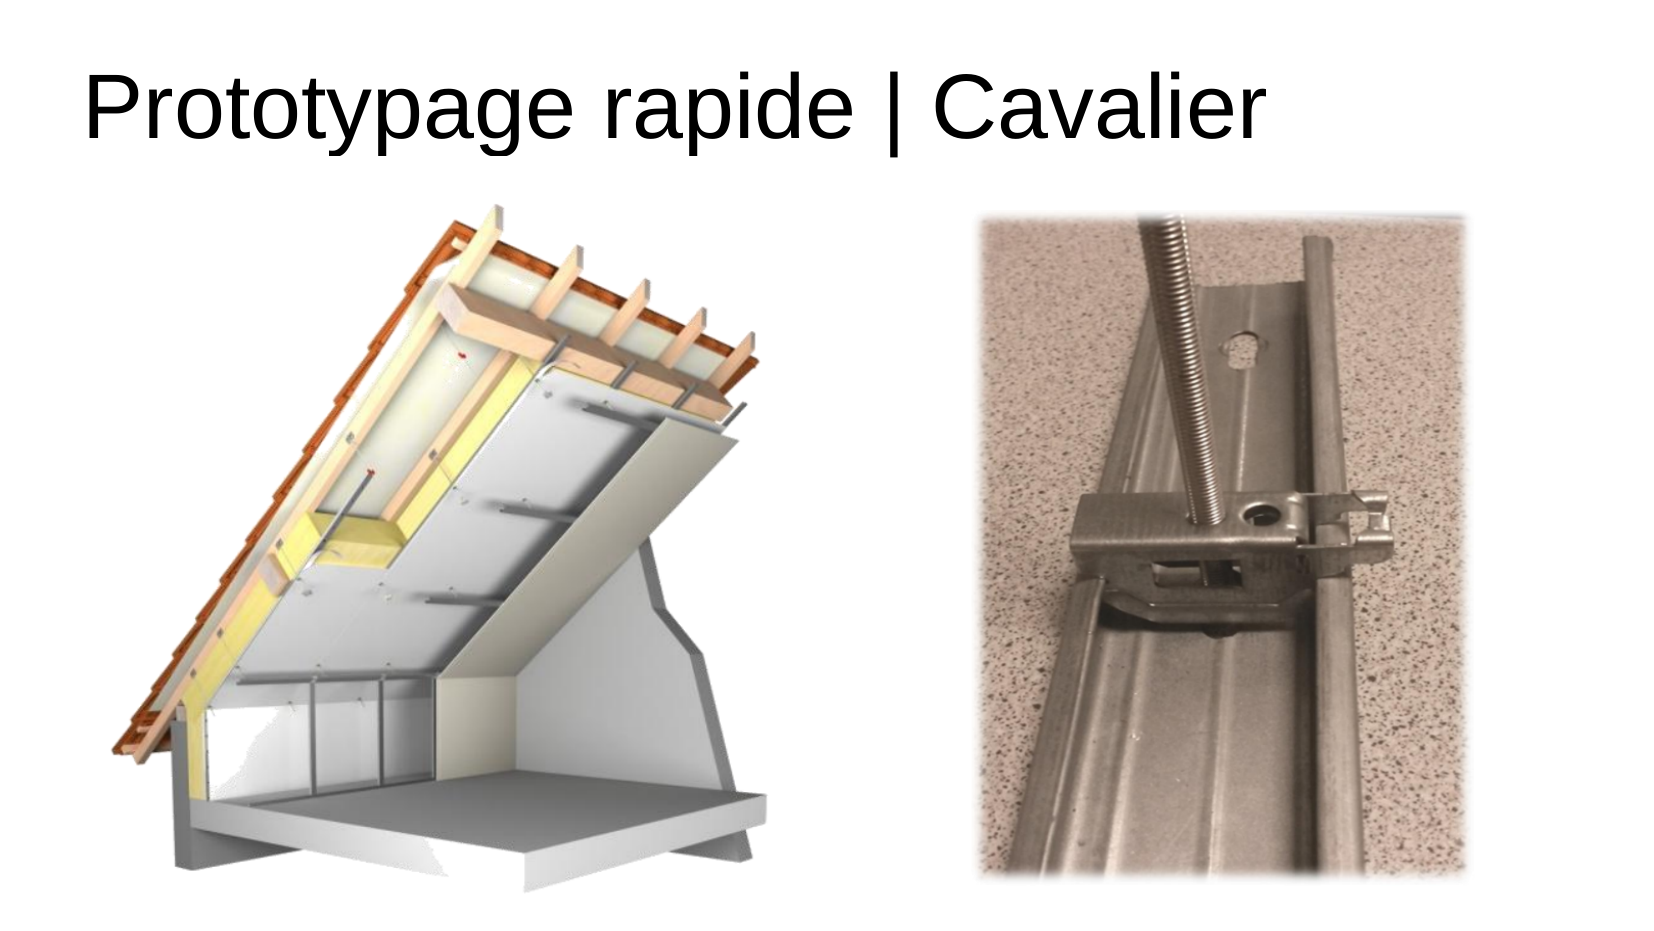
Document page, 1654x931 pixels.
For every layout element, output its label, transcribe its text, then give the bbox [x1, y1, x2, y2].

picture [0, 156, 830, 916]
picture [971, 210, 1477, 886]
title Prototypage rapide | Cavalier [82, 29, 1571, 185]
